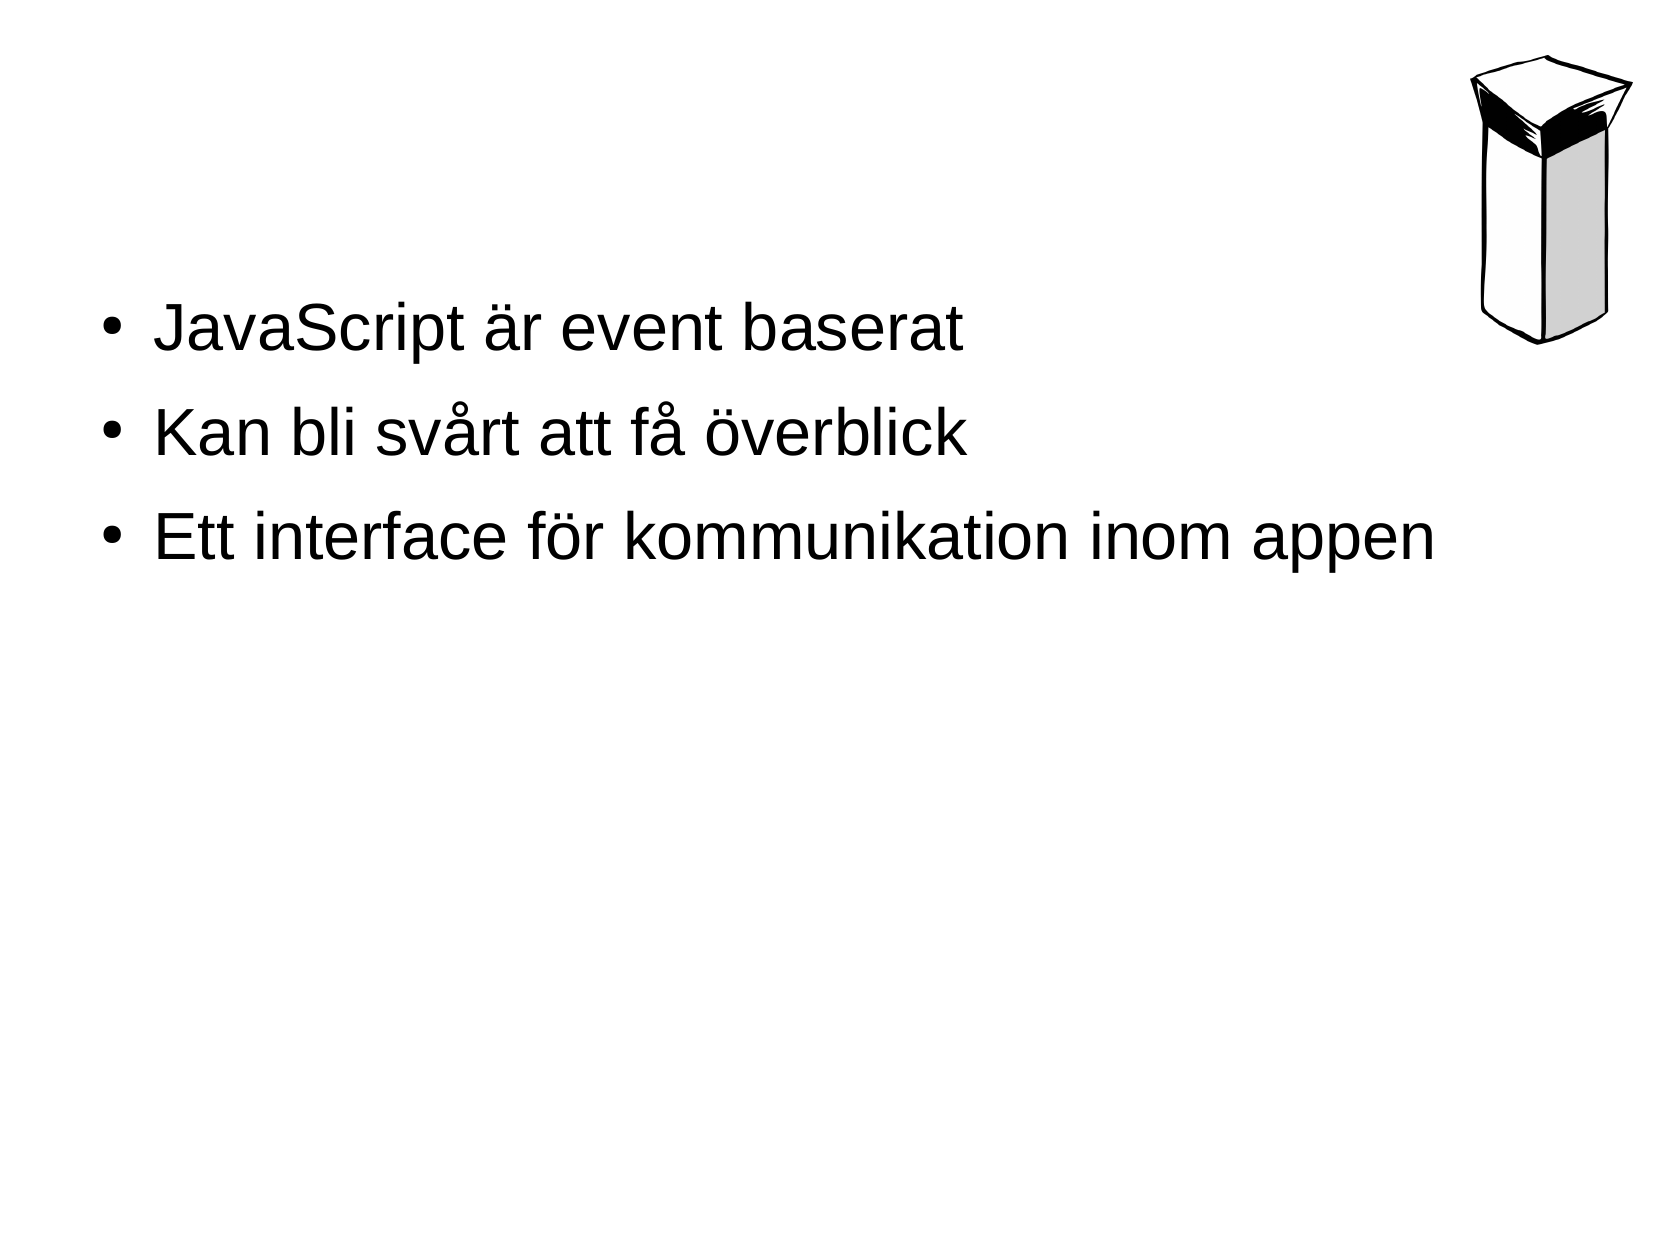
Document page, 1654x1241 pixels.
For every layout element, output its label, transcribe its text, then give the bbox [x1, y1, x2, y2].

picture [1470, 55, 1633, 346]
list JavaScript är event baserat Kan bli svårt att få överblick Ett interface för kommunikation inom appen [82, 290, 1571, 1010]
